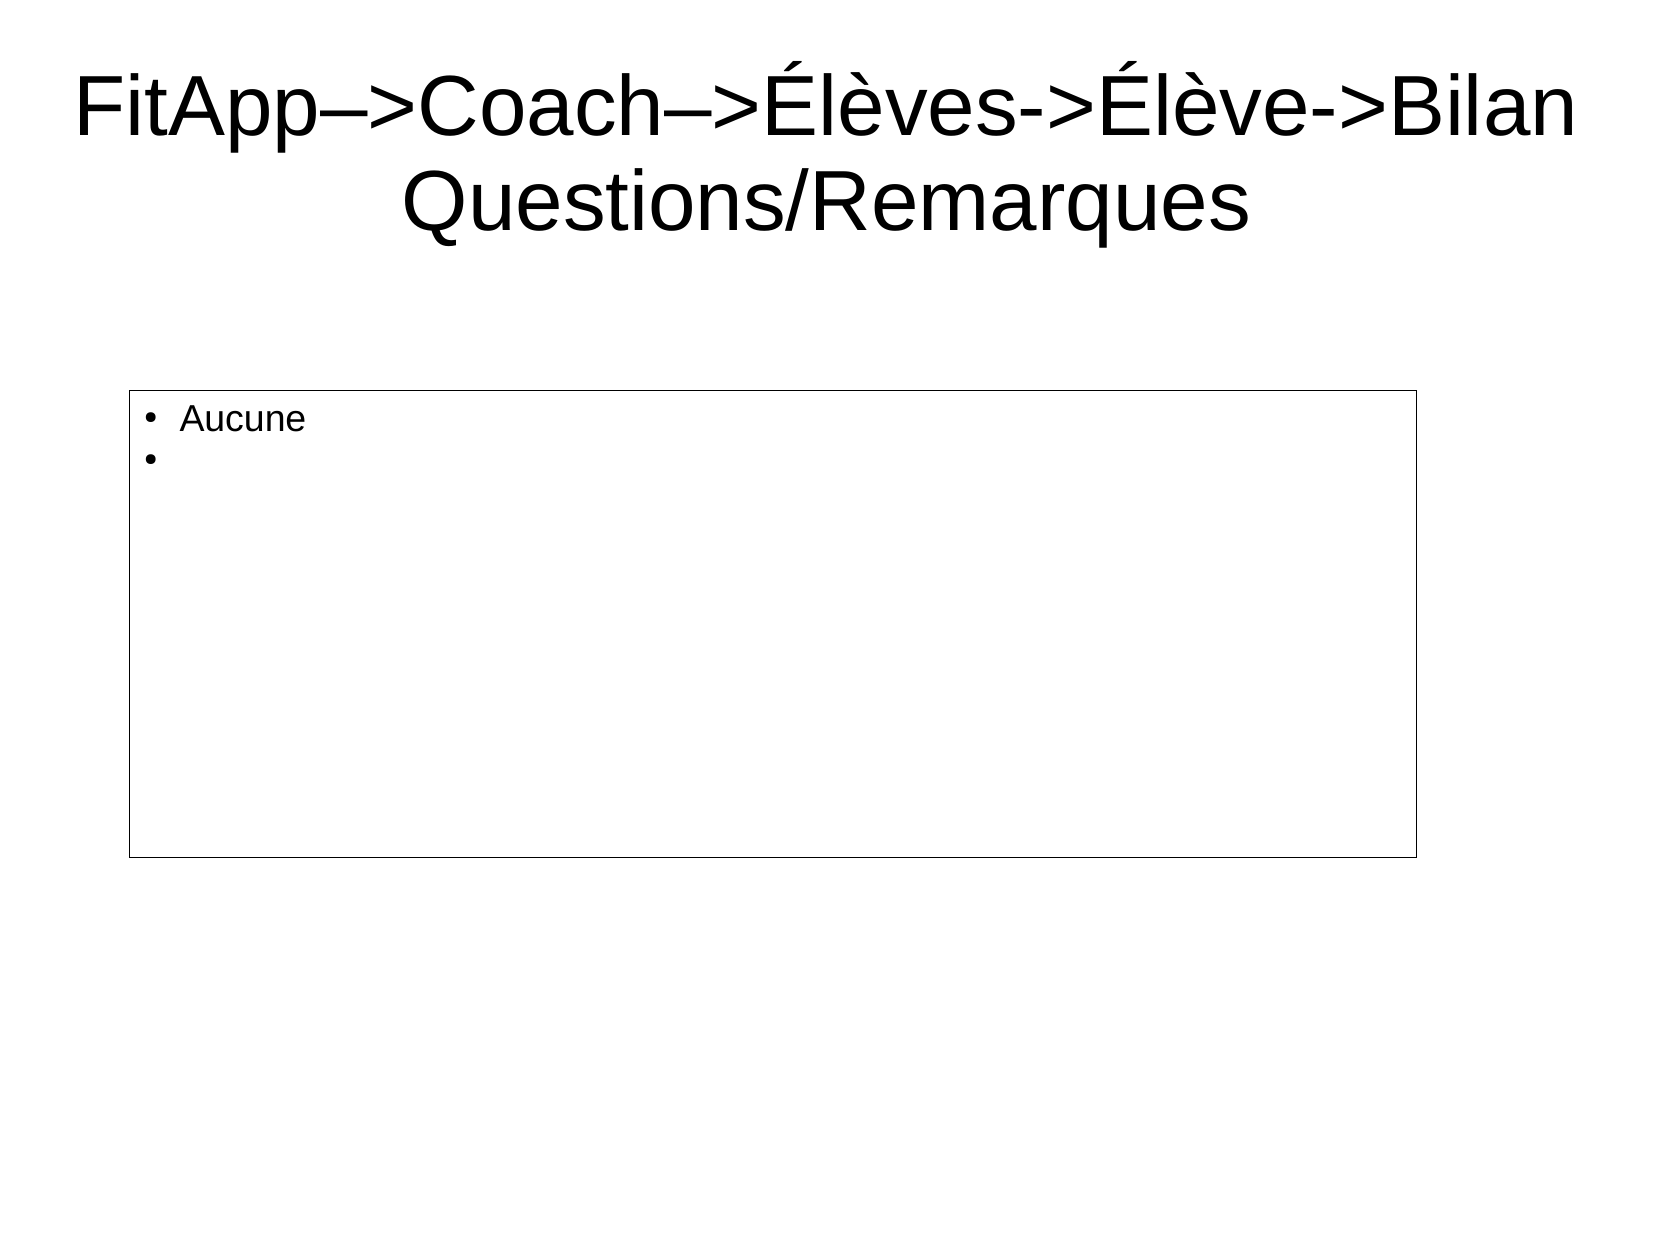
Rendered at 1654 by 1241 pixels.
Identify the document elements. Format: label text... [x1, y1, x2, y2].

text_box Aucune [129, 390, 1417, 858]
title FitApp–>Coach–>Élèves->Élève->Bilan Questions/Remarques [47, 0, 1607, 307]
